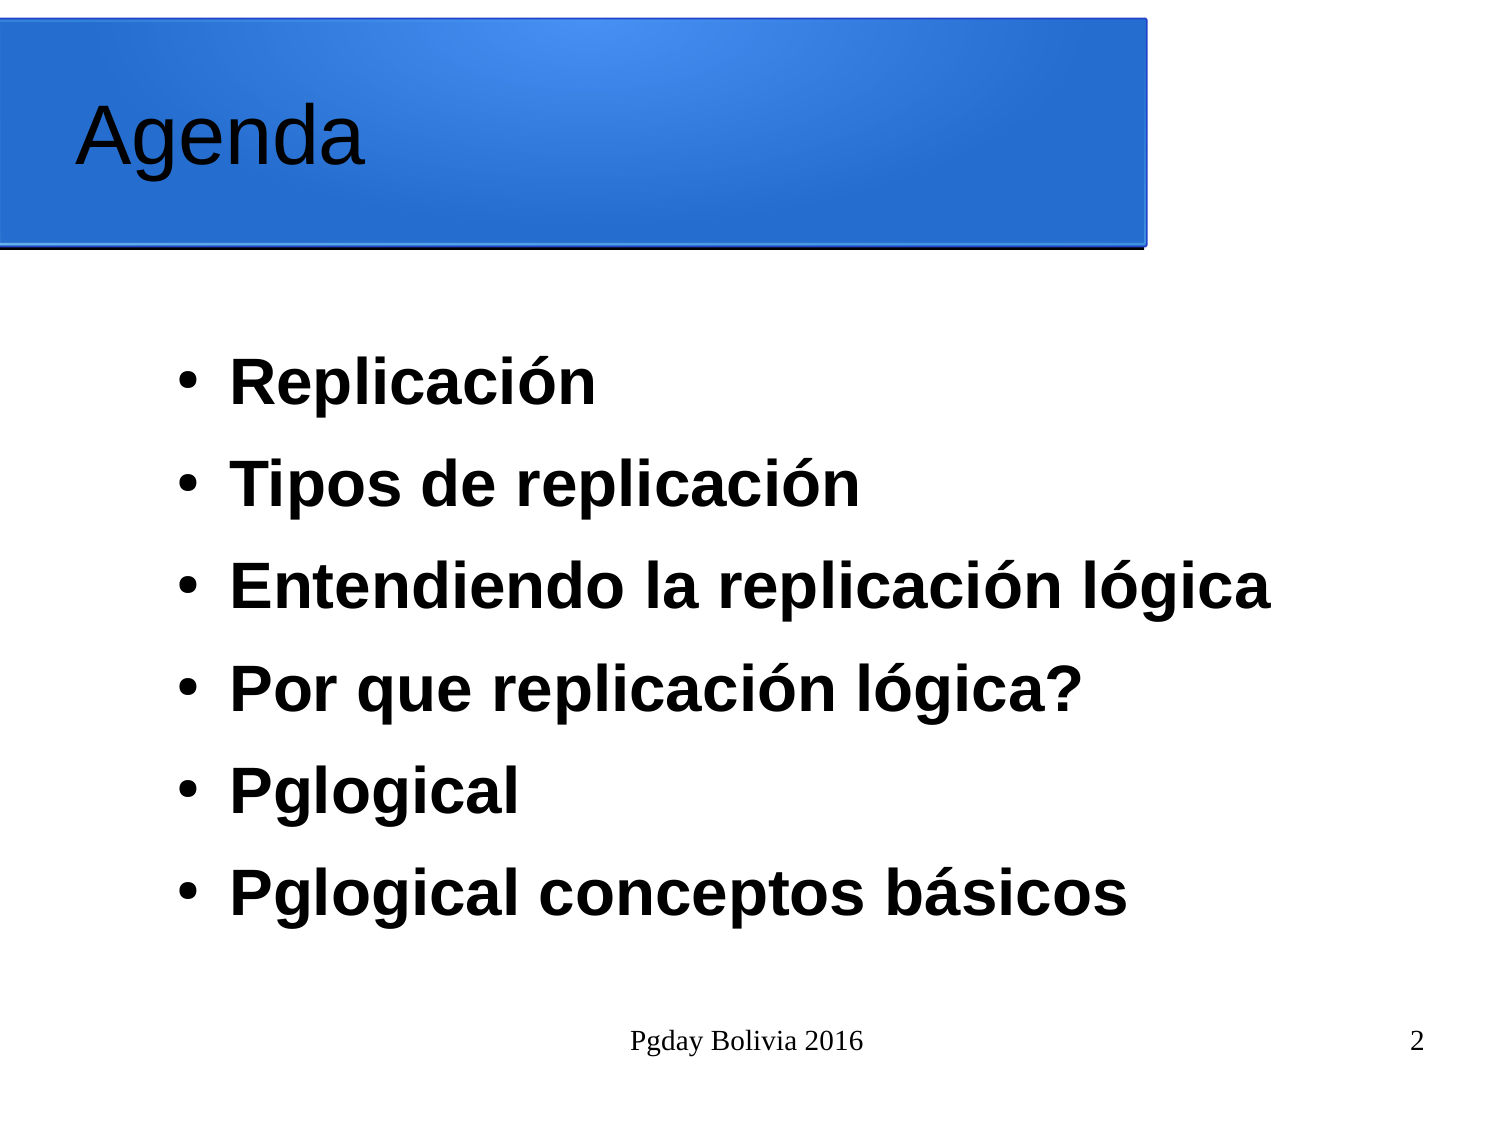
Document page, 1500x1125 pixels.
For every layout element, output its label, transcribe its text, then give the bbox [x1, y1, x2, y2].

title Agenda [75, 42, 1120, 229]
list Replicación Tipos de replicación Entendiendo la replicación lógica Por que replicación lógica? Pglogical Pglogical conceptos básicos [158, 345, 1359, 1034]
